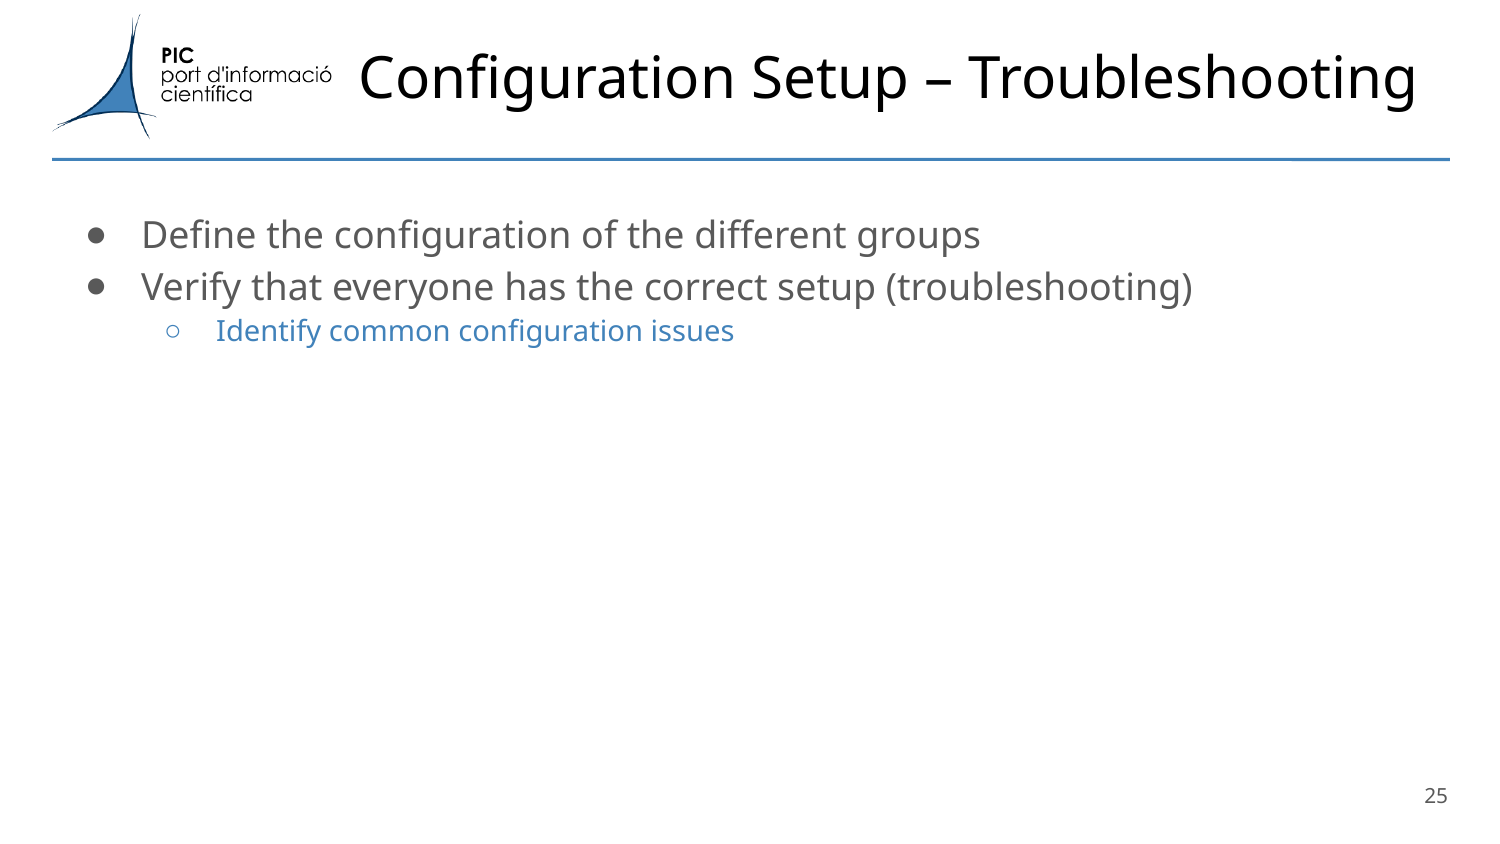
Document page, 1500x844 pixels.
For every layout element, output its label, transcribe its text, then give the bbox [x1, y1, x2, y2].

title Configuration Setup – Troubleshooting [327, 10, 1449, 141]
list Define the configuration of the different groups Verify that everyone has the correct setup (troubleshooting) Identify common configuration issues [51, 189, 1449, 750]
slide_number 1 [1372, 764, 1463, 830]
picture [50, 10, 327, 141]
